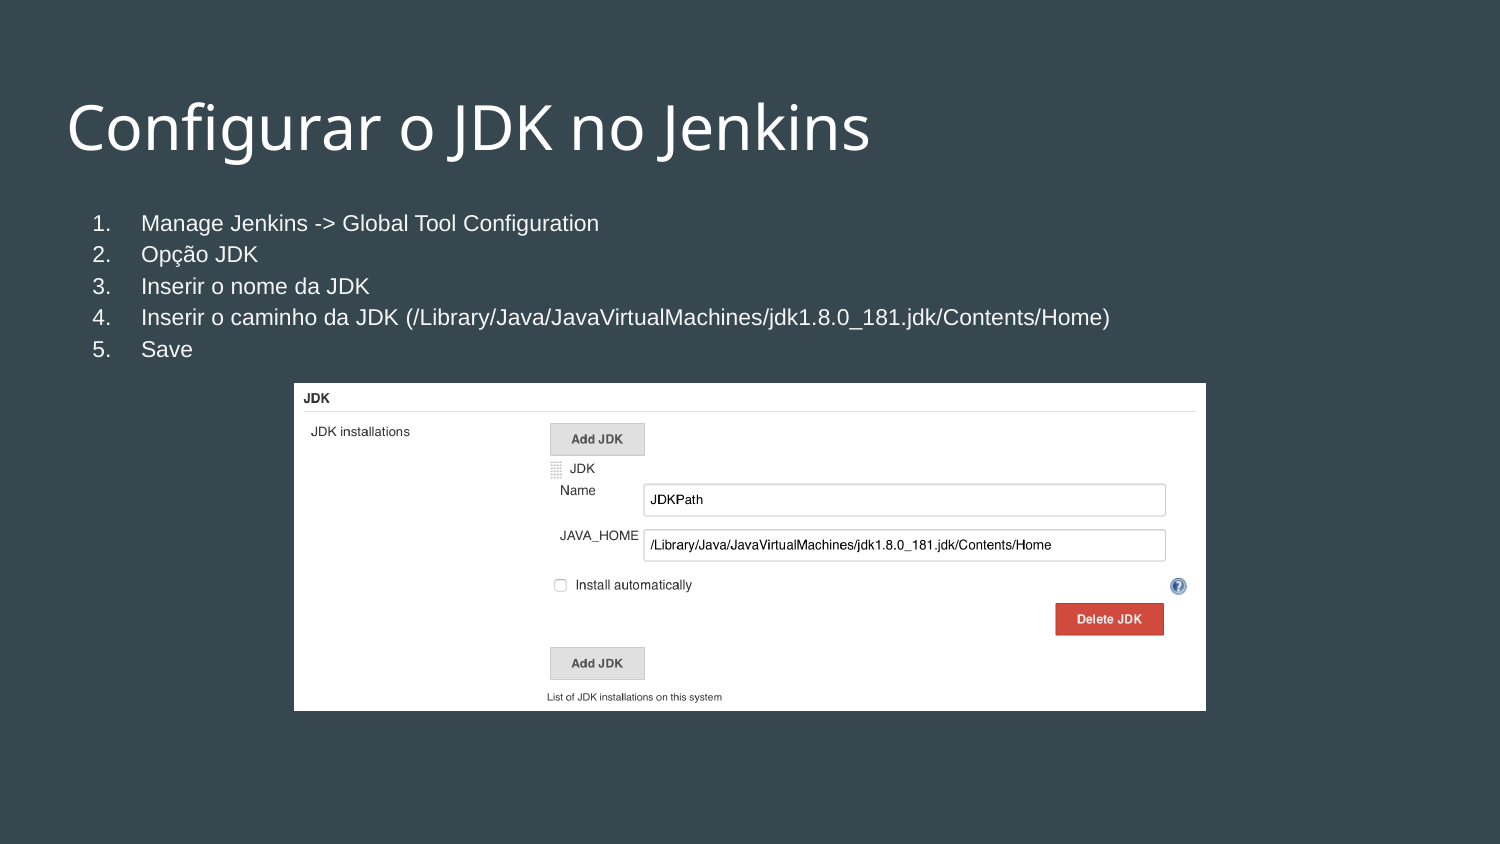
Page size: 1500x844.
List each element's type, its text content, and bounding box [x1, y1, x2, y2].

title Configurar o JDK no Jenkins [51, 72, 1449, 167]
list Manage Jenkins -> Global Tool Configuration Opção JDK Inserir o nome da JDK Inserir o caminho da JDK (/Library/Java/JavaVirtualMachines/jdk1.8.0_181.jdk/Contents/Home) Save [51, 189, 1449, 750]
picture [294, 383, 1206, 711]
